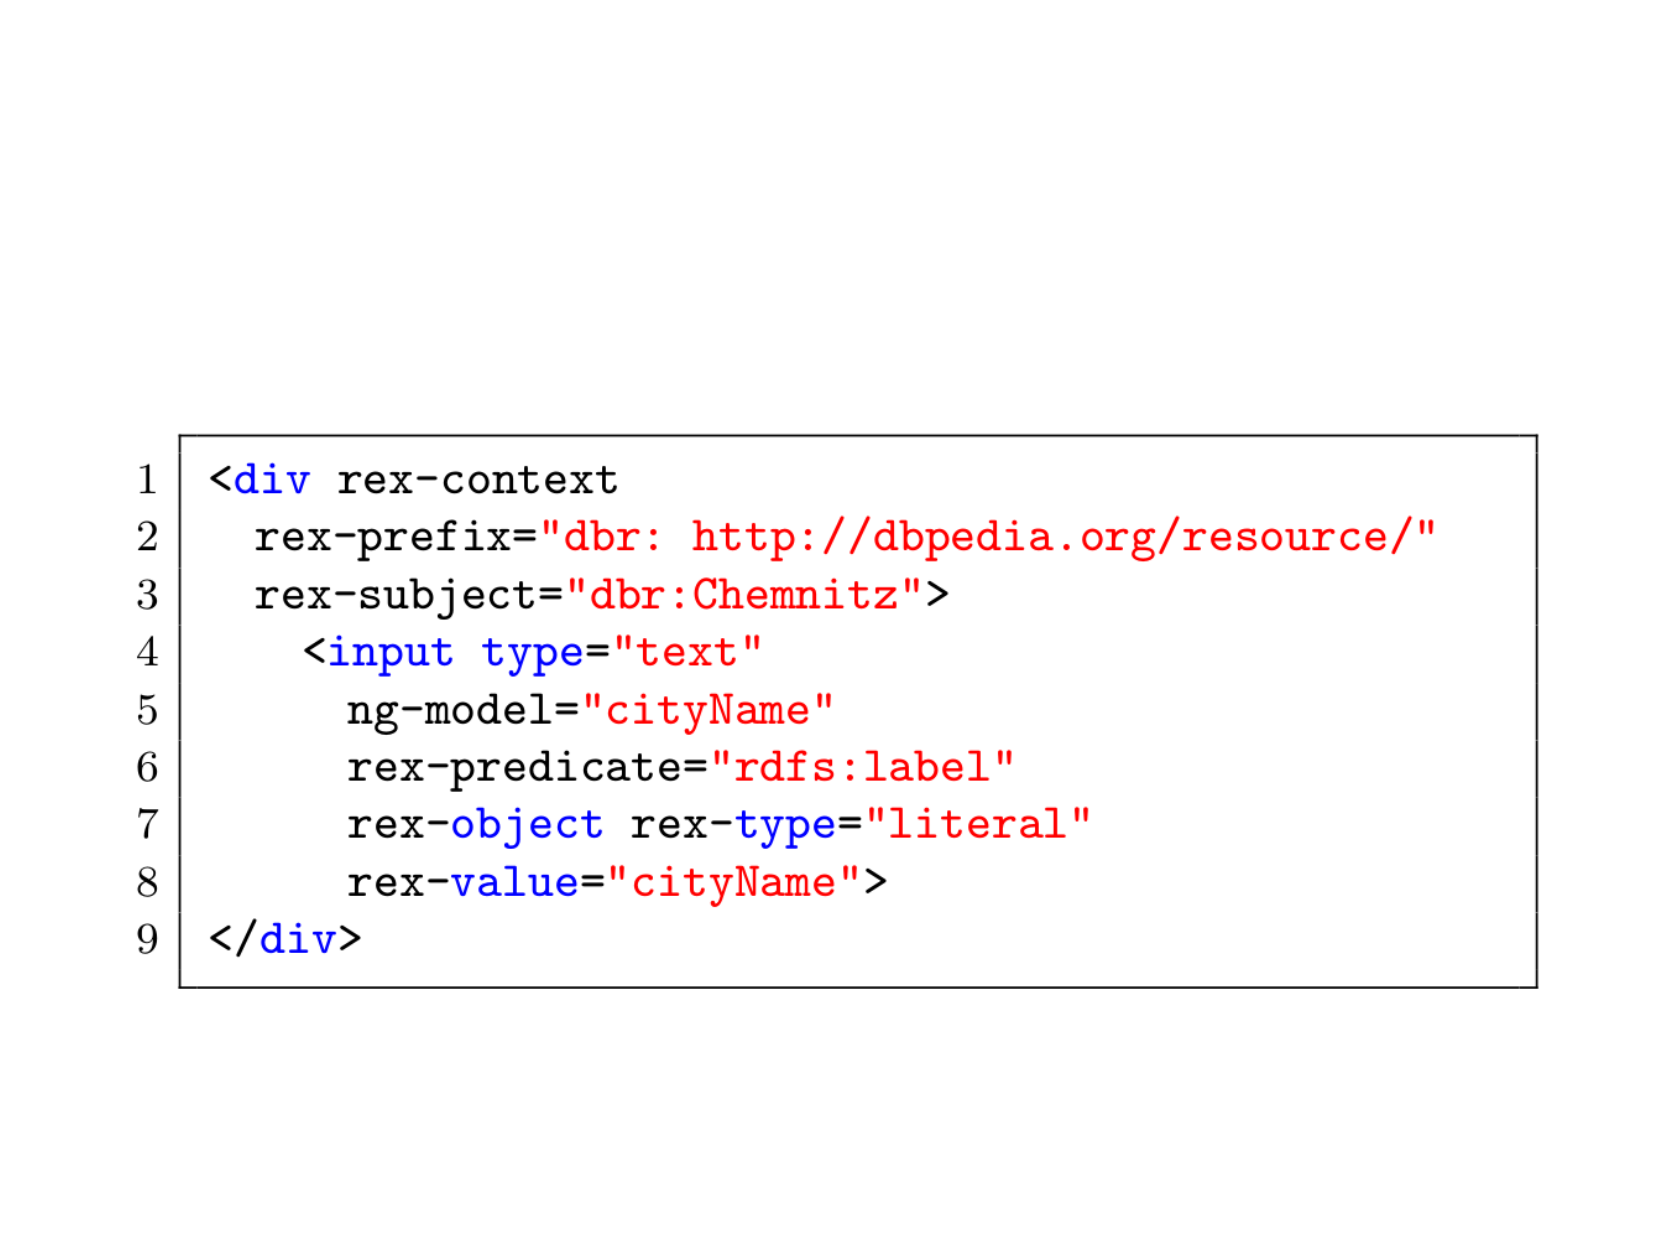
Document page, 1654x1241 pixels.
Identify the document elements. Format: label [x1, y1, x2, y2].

picture [105, 419, 1572, 1006]
